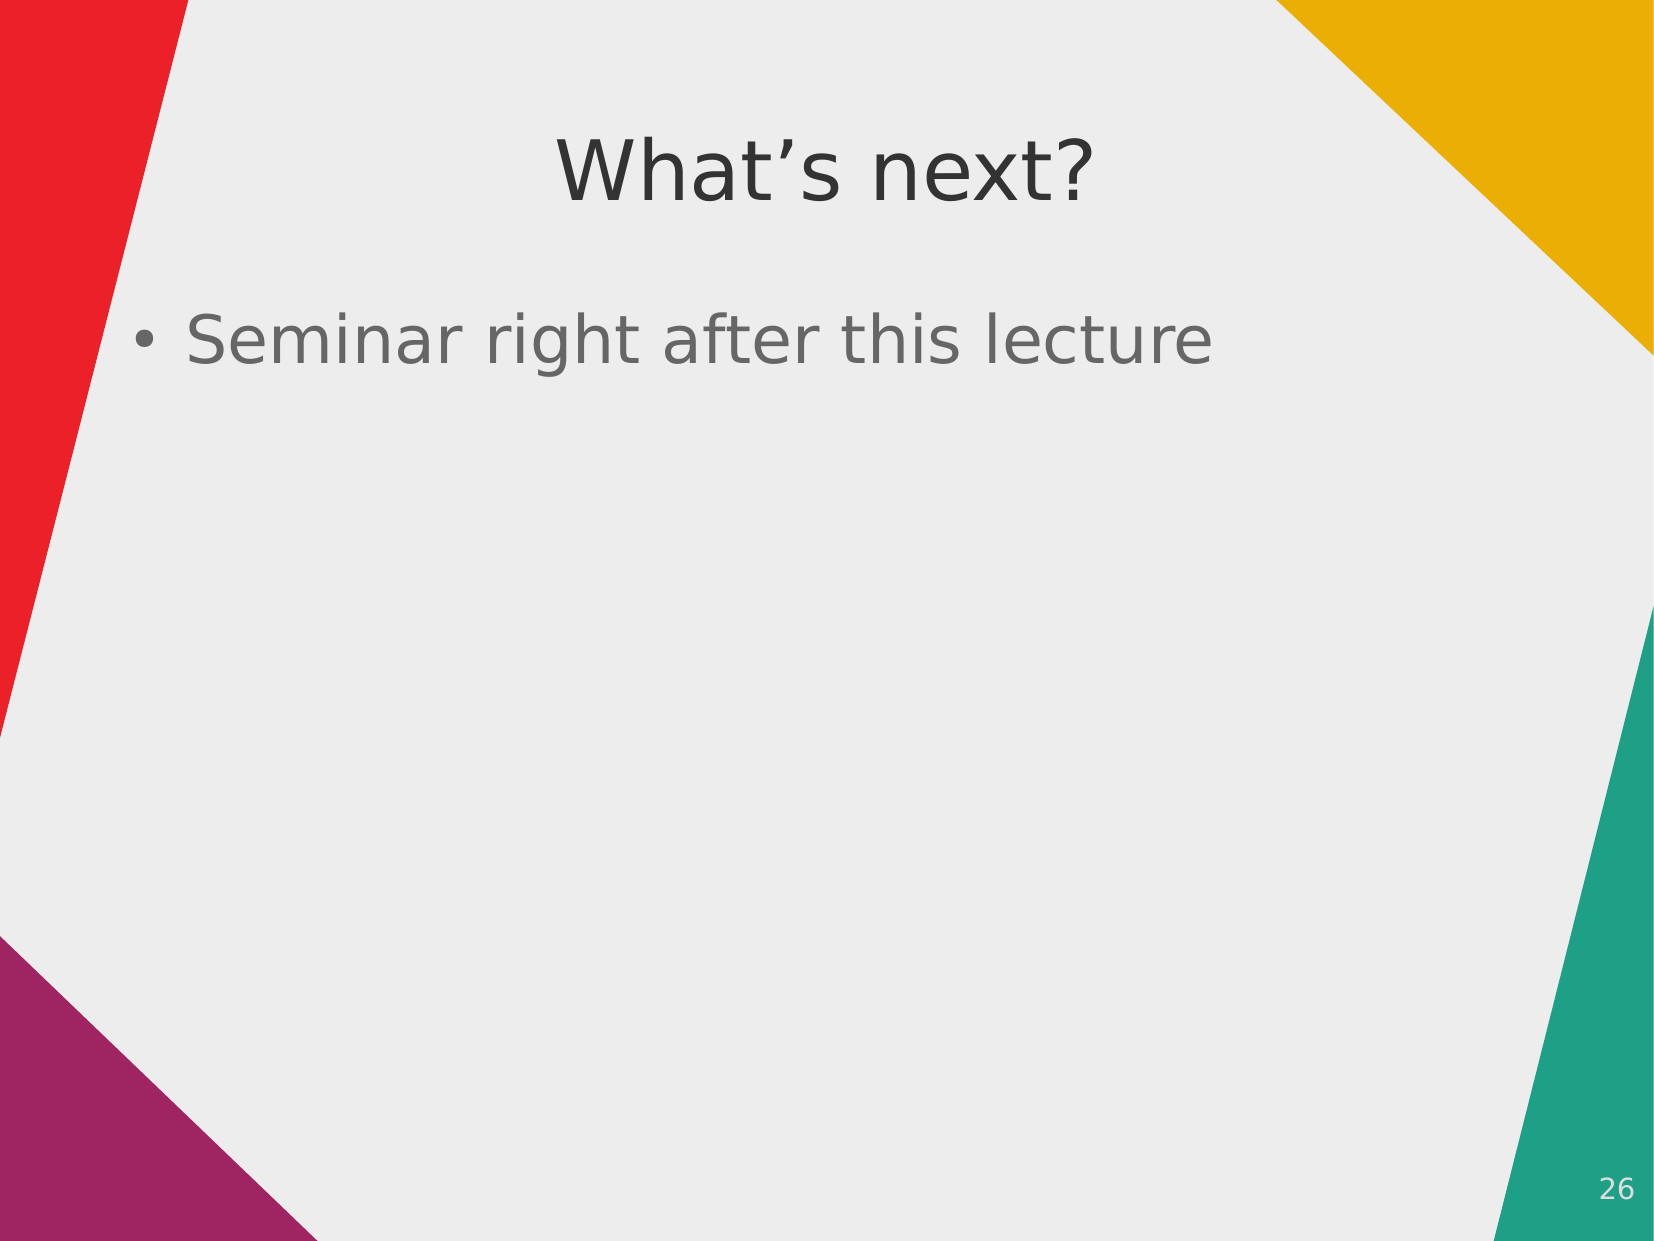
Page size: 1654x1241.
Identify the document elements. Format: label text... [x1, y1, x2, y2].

list Seminar right after this lecture [114, 302, 1539, 1033]
title What’s next? [114, 73, 1539, 271]
